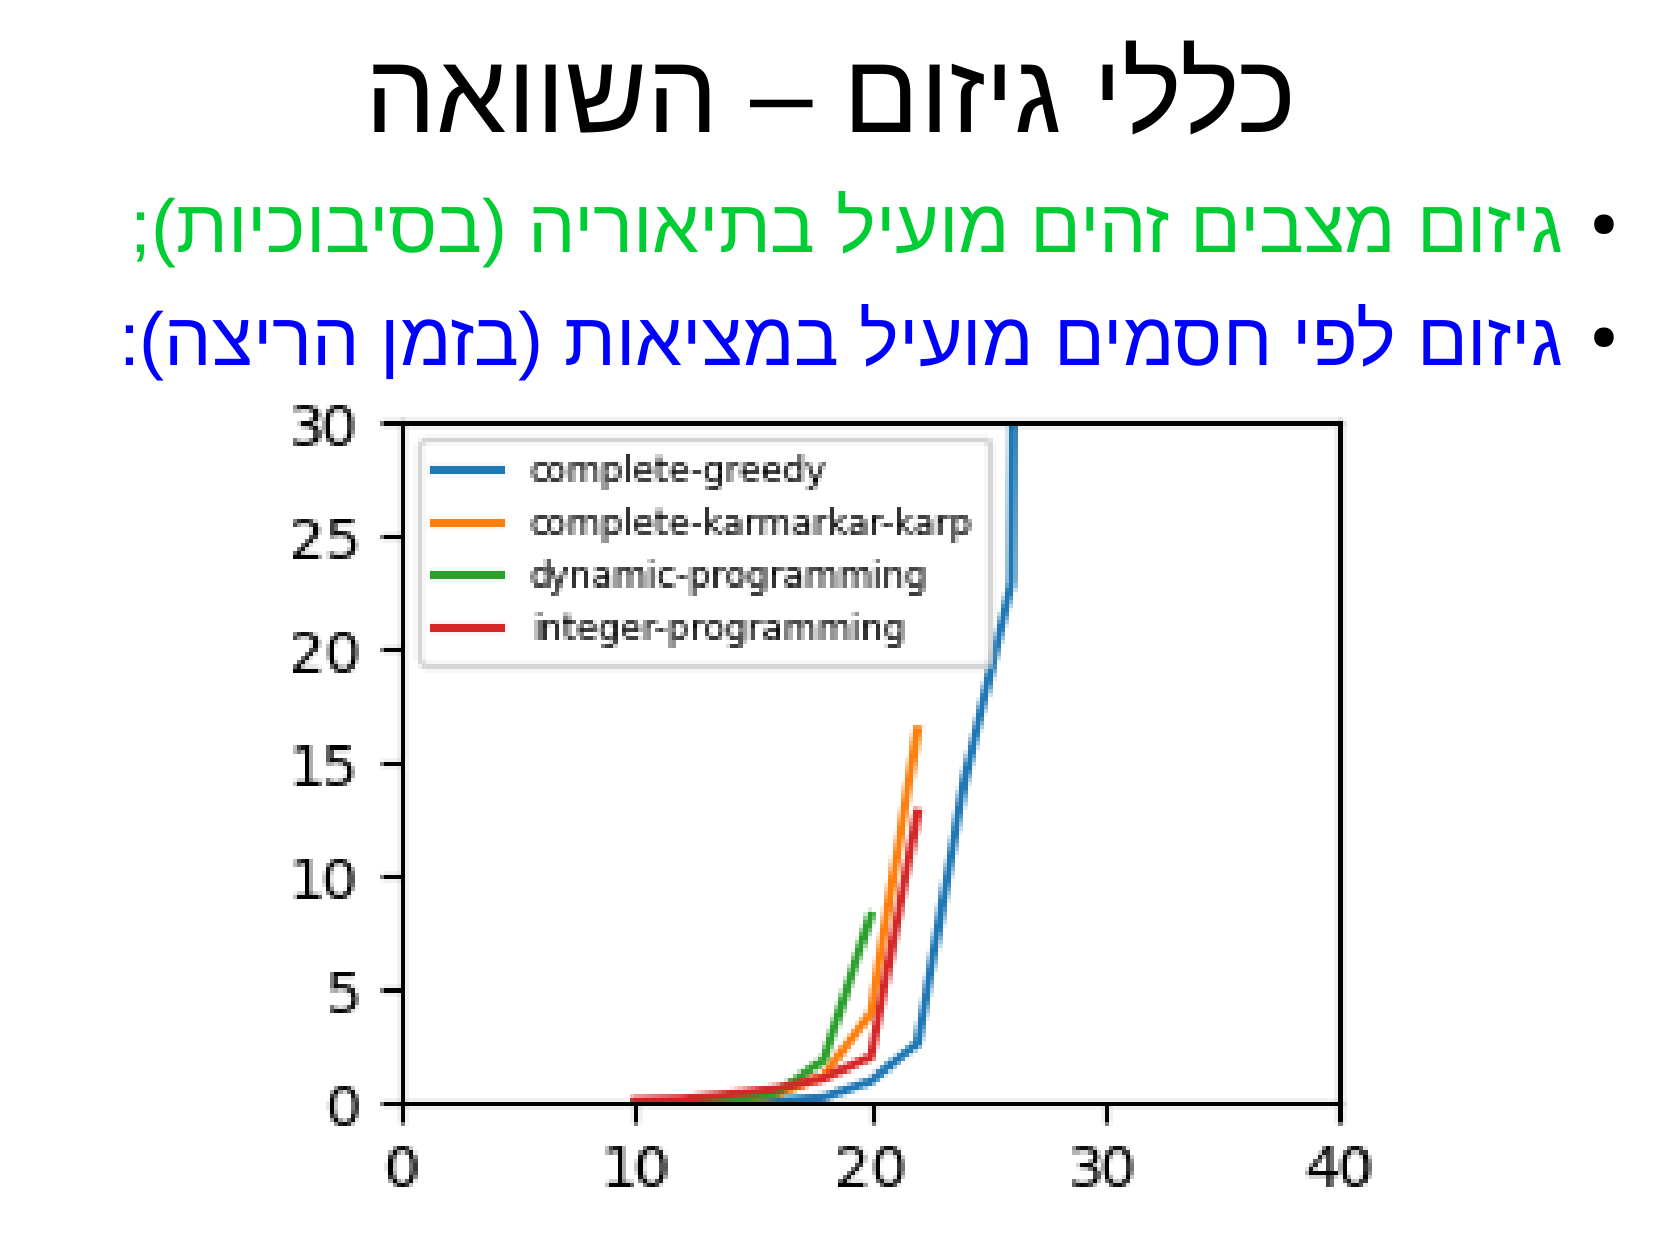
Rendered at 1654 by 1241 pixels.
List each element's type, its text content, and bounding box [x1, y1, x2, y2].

title כללי גיזום – השוואה [10, 18, 1654, 169]
list גיזום מצבים זהים מועיל בתיאוריה (בסיבוכיות); גיזום לפי חסמים מועיל במציאות (בזמן הריצה): [0, 184, 1636, 391]
picture [268, 405, 1396, 1215]
